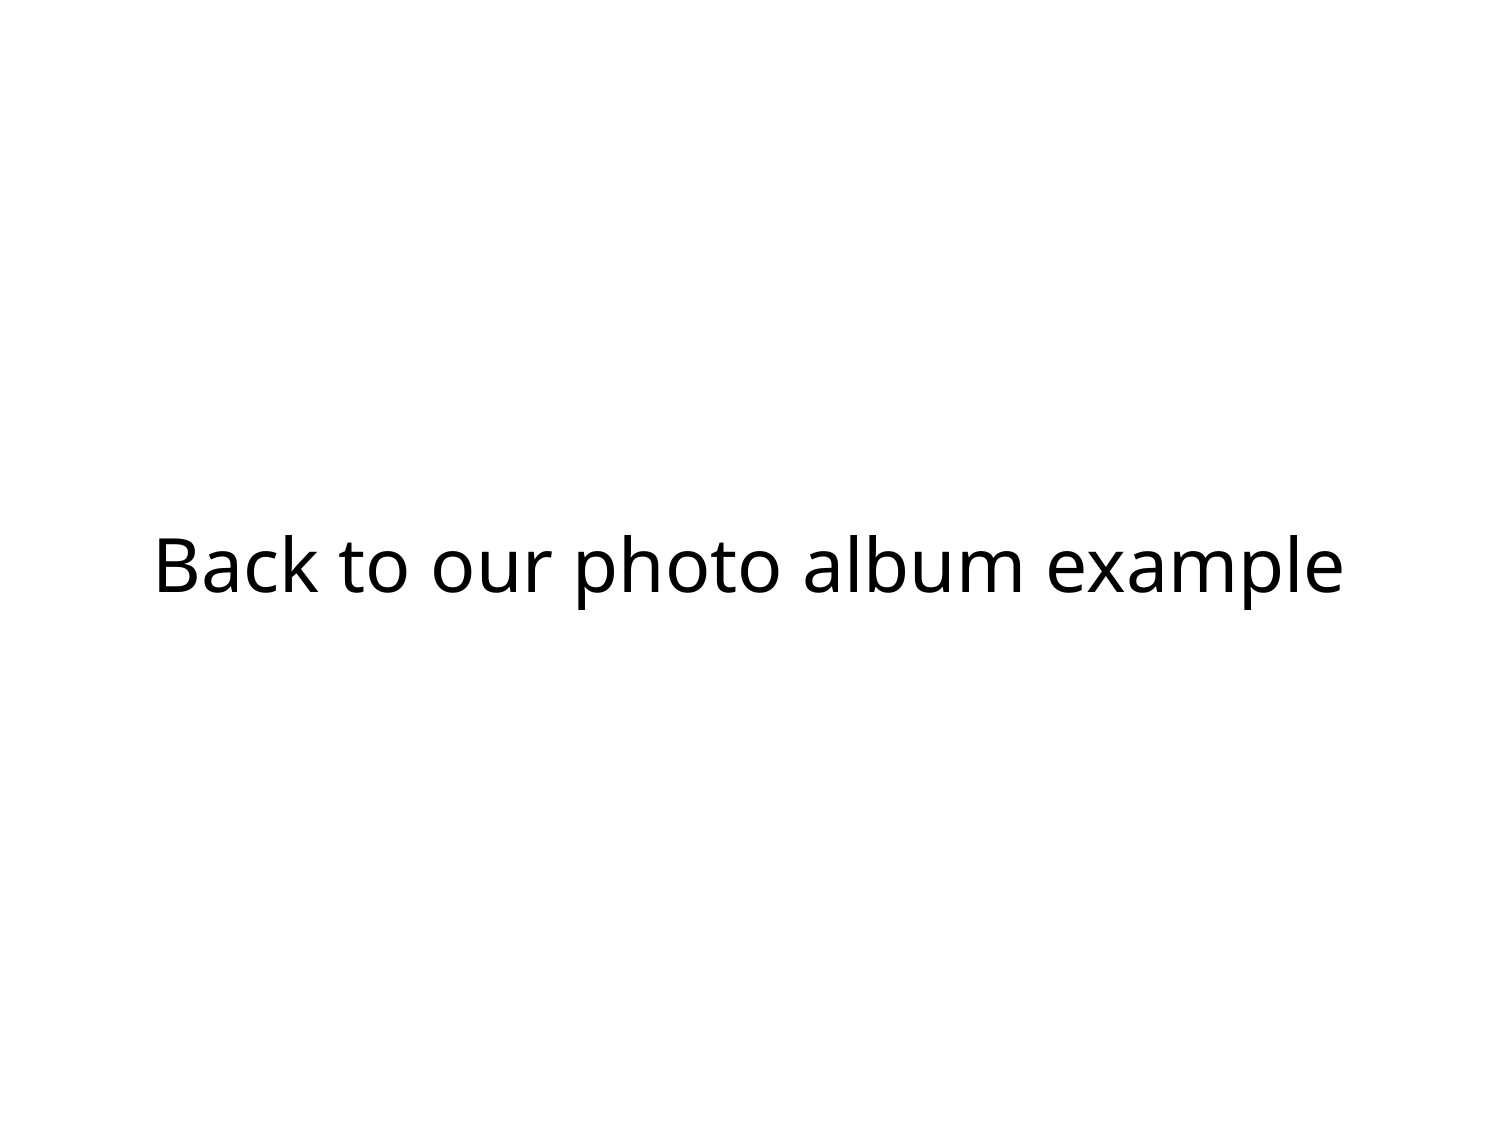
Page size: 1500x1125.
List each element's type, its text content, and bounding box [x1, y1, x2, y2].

title Back to our photo album example [51, 470, 1449, 655]
